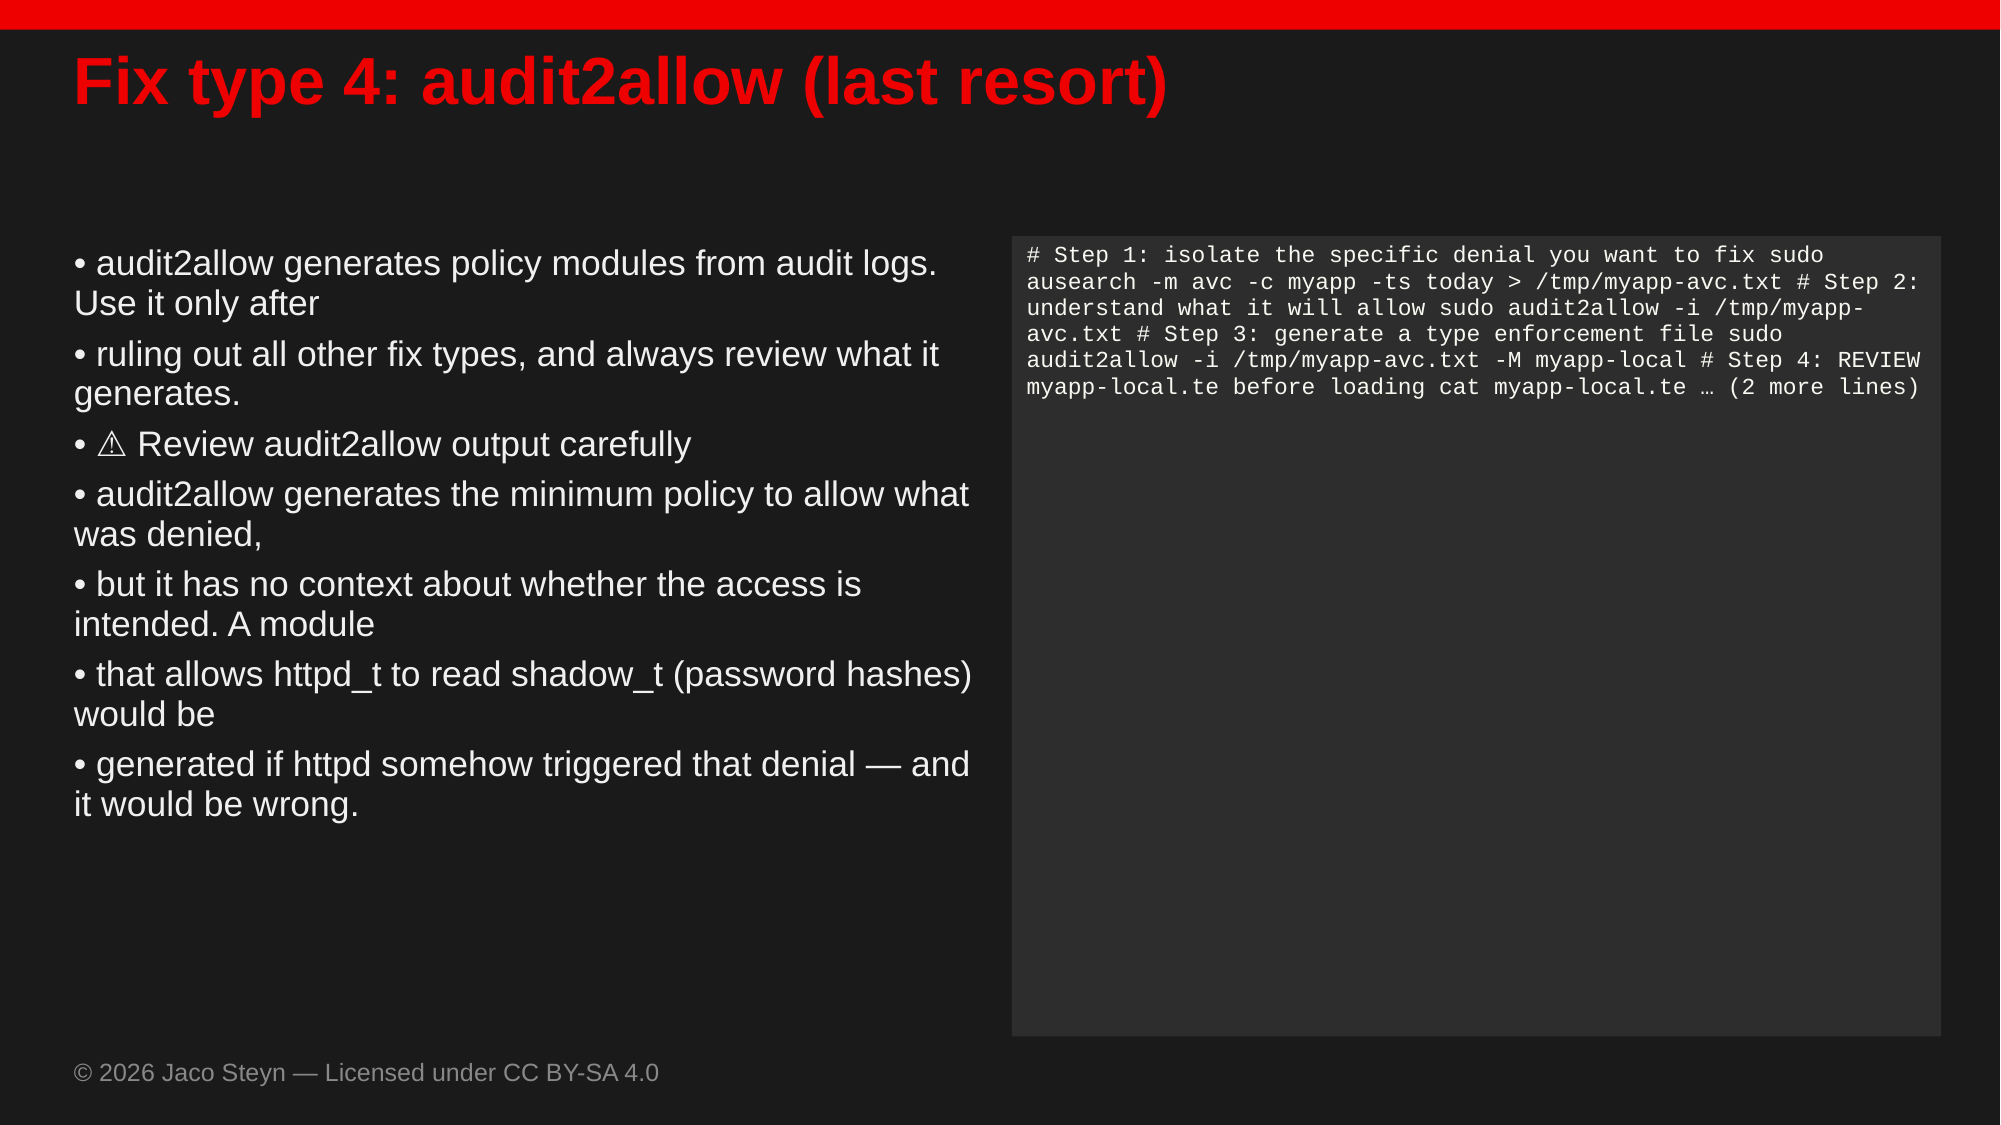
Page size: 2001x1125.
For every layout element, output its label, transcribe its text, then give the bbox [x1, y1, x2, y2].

text_box © 2026 Jaco Steyn — Licensed under CC BY-SA 4.0 [59, 1051, 1942, 1093]
text_box # Step 1: isolate the specific denial you want to fix sudo ausearch -m avc -c myapp -ts today > /tmp/myapp-avc.txt # Step 2: understand what it will allow sudo audit2allow -i /tmp/myapp-avc.txt # Step 3: generate a type enforcement file sudo audit2allow -i /tmp/myapp-avc.txt -M myapp-local # Step 4: REVIEW myapp-local.te before loading cat myapp-local.te … (2 more lines) [1011, 236, 1942, 1037]
text_box • audit2allow generates policy modules from audit logs. Use it only after • ruling out all other fix types, and always review what it generates. • ⚠️ Review audit2allow output carefully • audit2allow generates the minimum policy to allow what was denied, • but it has no context about whether the access is intended. A module • that allows httpd_t to read shadow_t (password hashes) would be • generated if httpd somehow triggered that denial — and it would be wrong. [59, 236, 989, 1037]
text_box Fix type 4: audit2allow (last resort) [59, 36, 1942, 208]
text_box [0, 0, 2001, 30]
